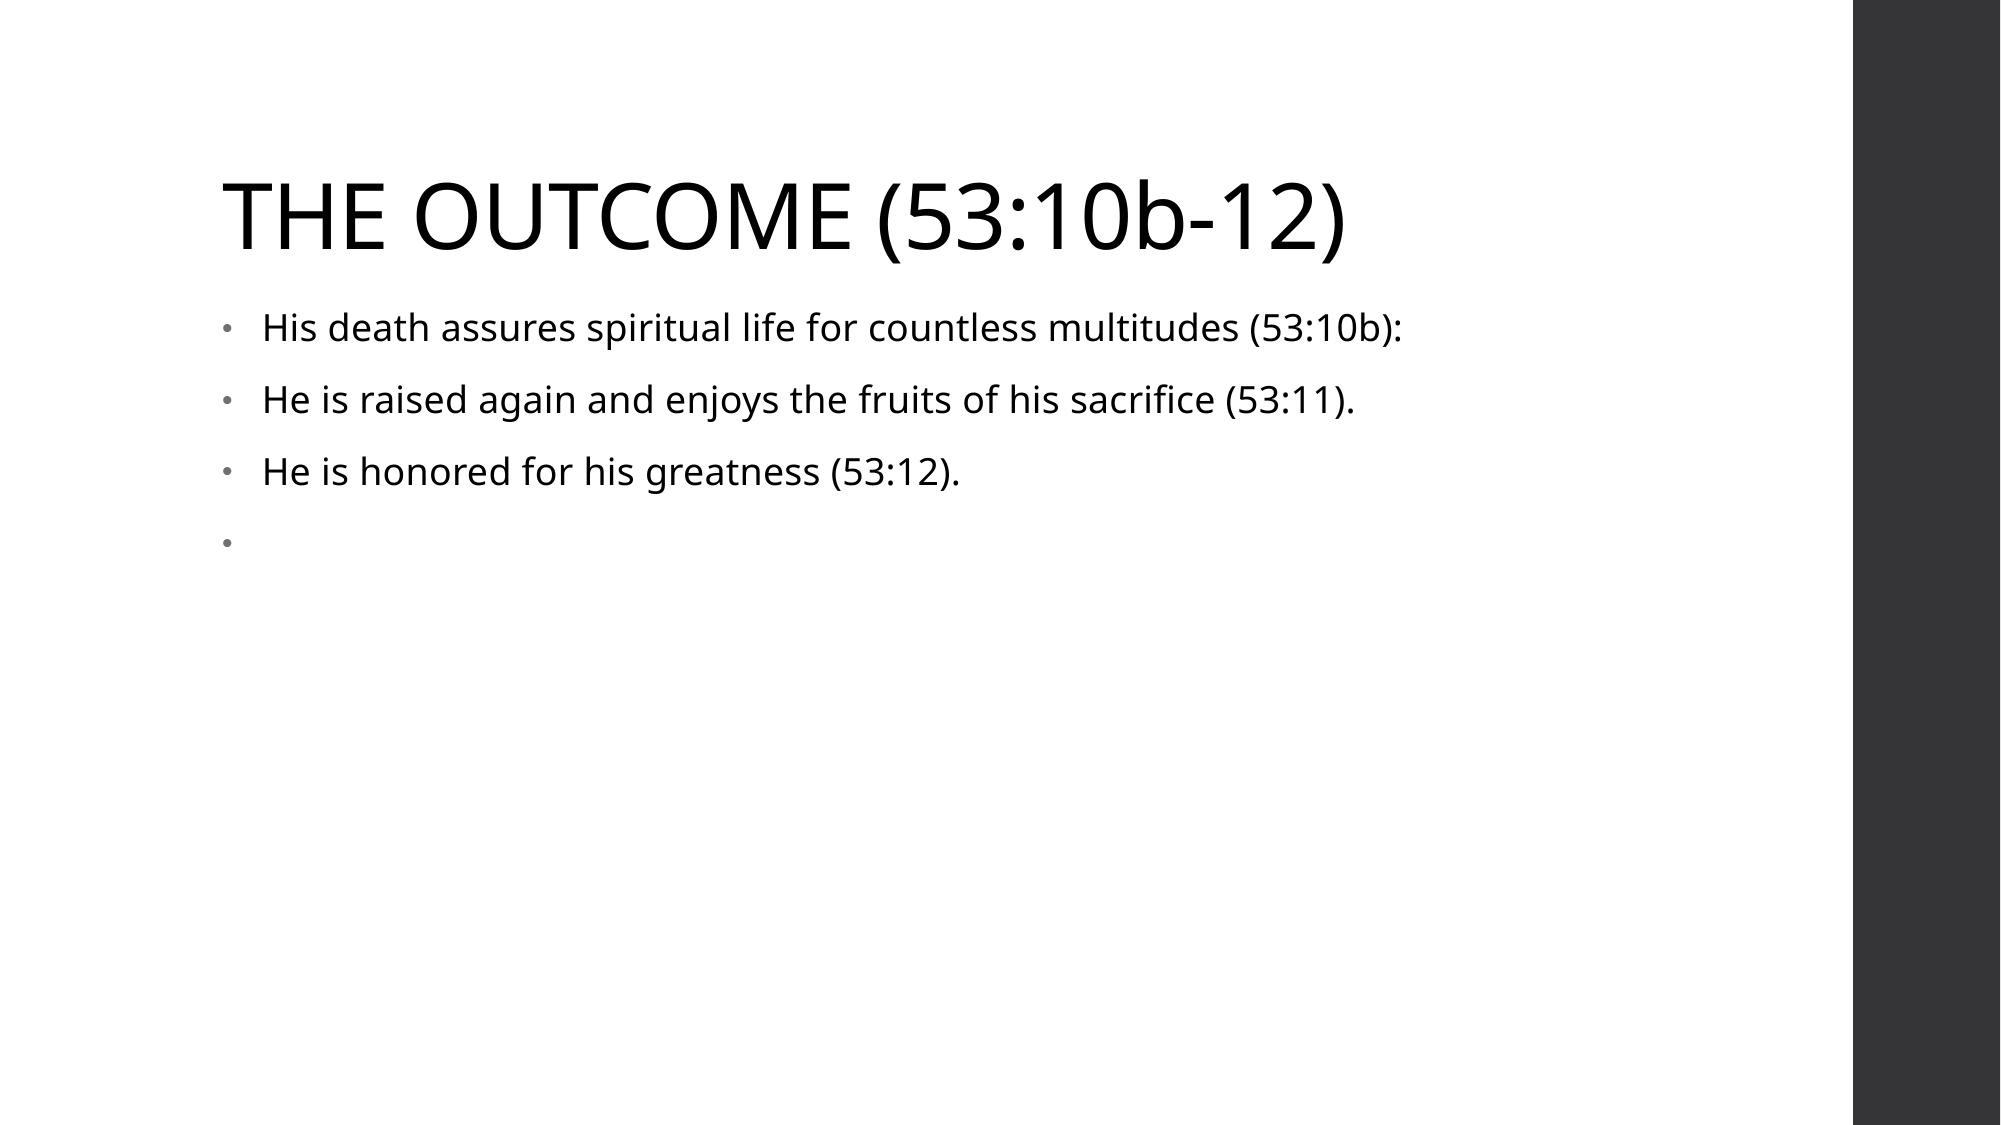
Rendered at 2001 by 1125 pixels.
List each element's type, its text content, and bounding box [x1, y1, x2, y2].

title THE OUTCOME (53:10b-12) [206, 60, 1797, 278]
list His death assures spiritual life for countless multitudes (53:10b): He is raised again and enjoys the fruits of his sacrifice (53:11). He is honored for his greatness (53:12). [206, 299, 1617, 1014]
